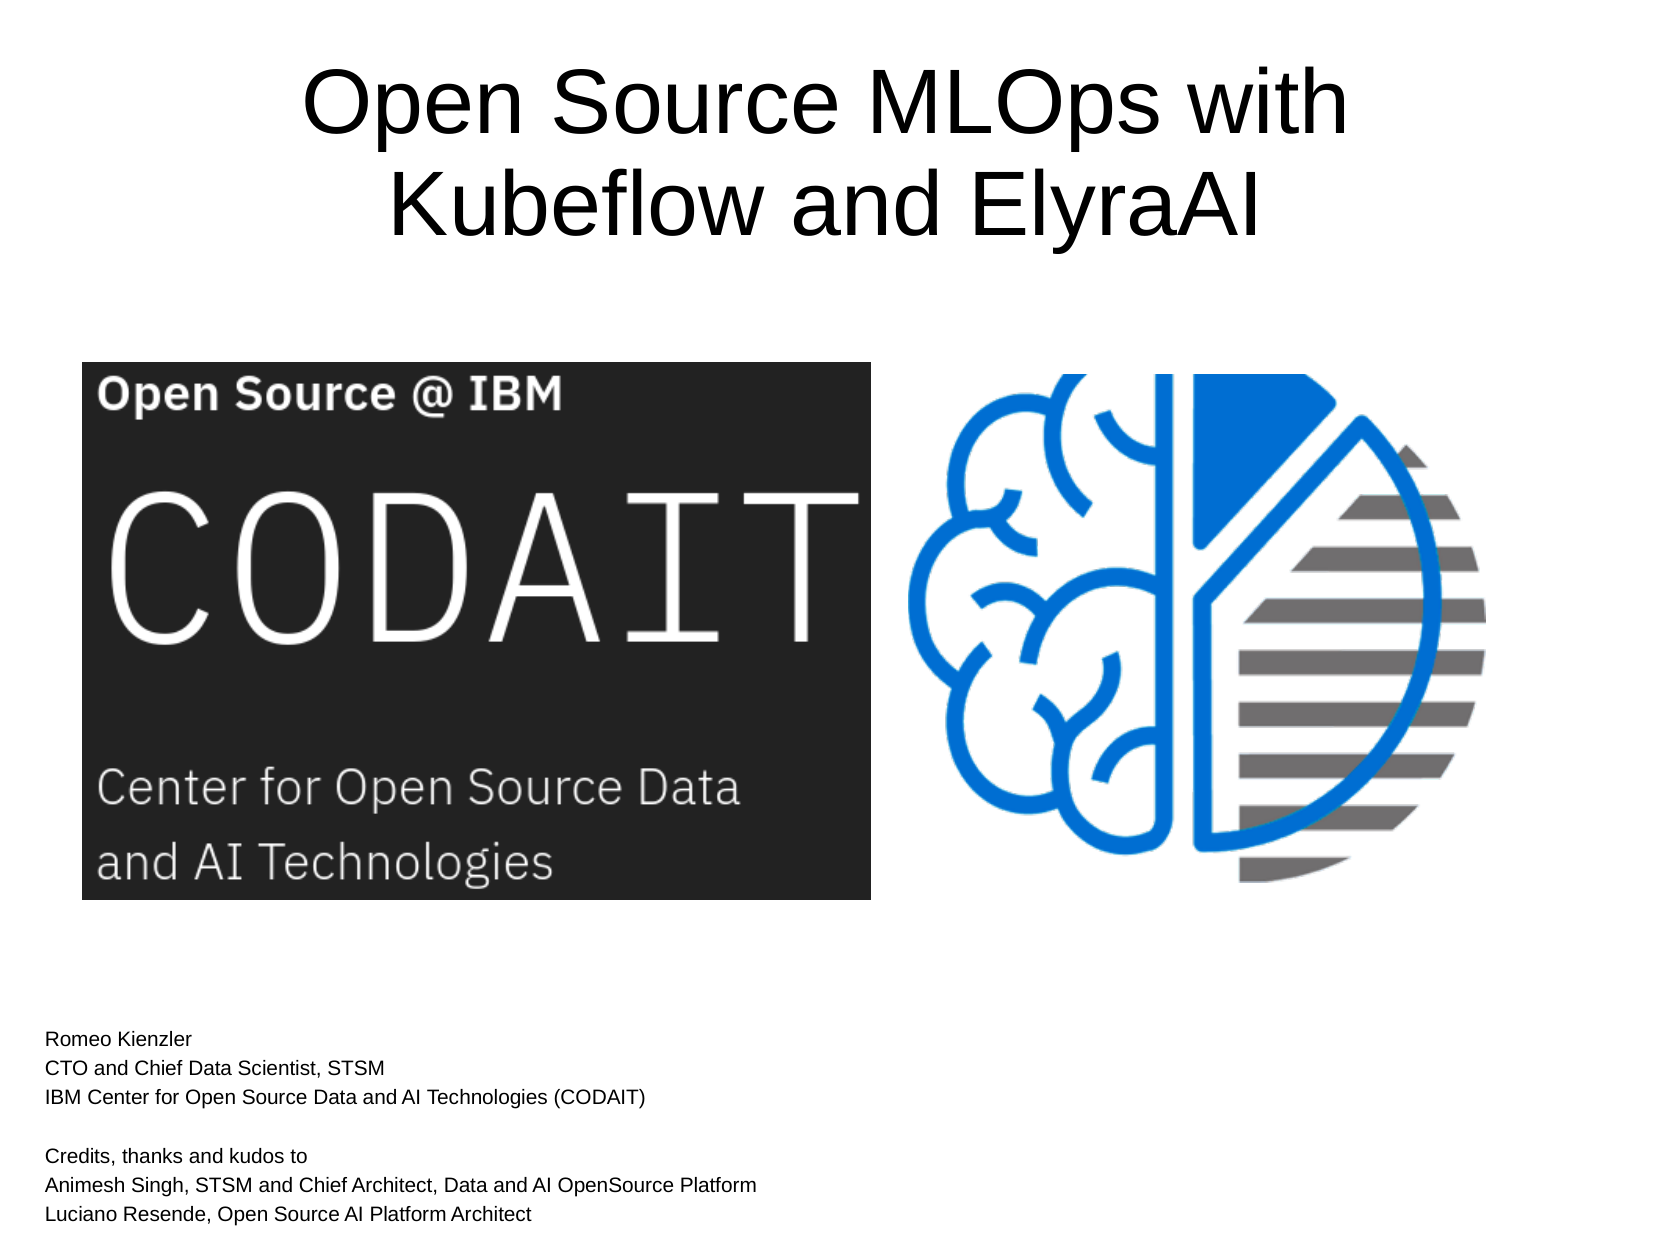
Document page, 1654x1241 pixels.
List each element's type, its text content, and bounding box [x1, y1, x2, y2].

picture [82, 362, 871, 901]
title Open Source MLOps with Kubeflow and ElyraAI [82, 49, 1571, 257]
picture [908, 374, 1486, 883]
text_box Romeo Kienzler CTO and Chief Data Scientist, STSM IBM Center for Open Source Data and AI Technologies (CODAIT) Credits, thanks and kudos to Animesh Singh, STSM and Chief Architect, Data and AI OpenSource Platform Luciano Resende, Open Source AI Platform Architect [30, 1020, 1654, 1241]
